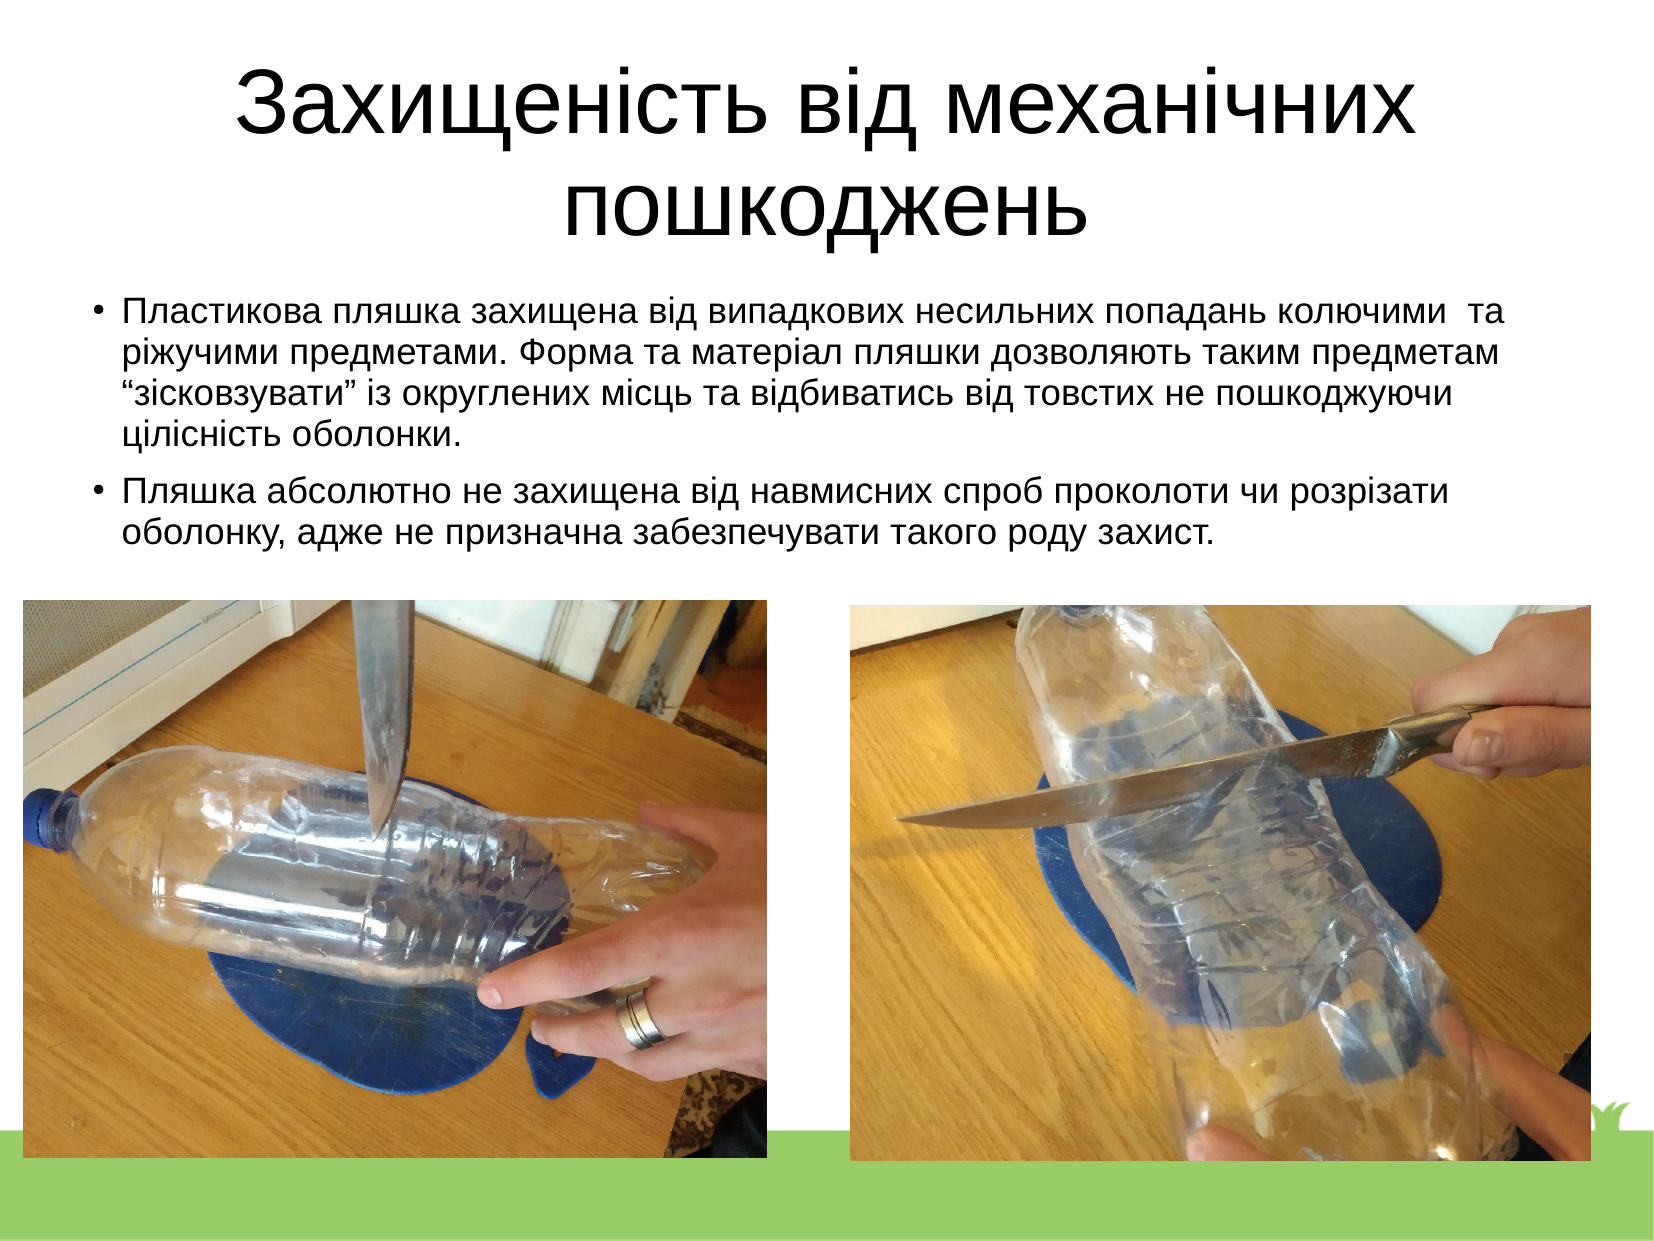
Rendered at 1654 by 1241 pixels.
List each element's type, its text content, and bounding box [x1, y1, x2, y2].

picture [0, 0, 1654, 1241]
title Захищеність від механічних пошкоджень [82, 49, 1571, 257]
list Пластикова пляшка захищена від випадкових несильних попадань колючими та ріжучими предметами. Форма та матеріал пляшки дозволяють таким предметам “зісковзувати” із округлених місць та відбиватись від товстих не пошкоджуючи цілісність оболонки. Пляшка абсолютно не захищена від навмисних спроб проколоти чи розрізати оболонку, адже не призначна забезпечувати такого роду захист. [82, 290, 1571, 556]
